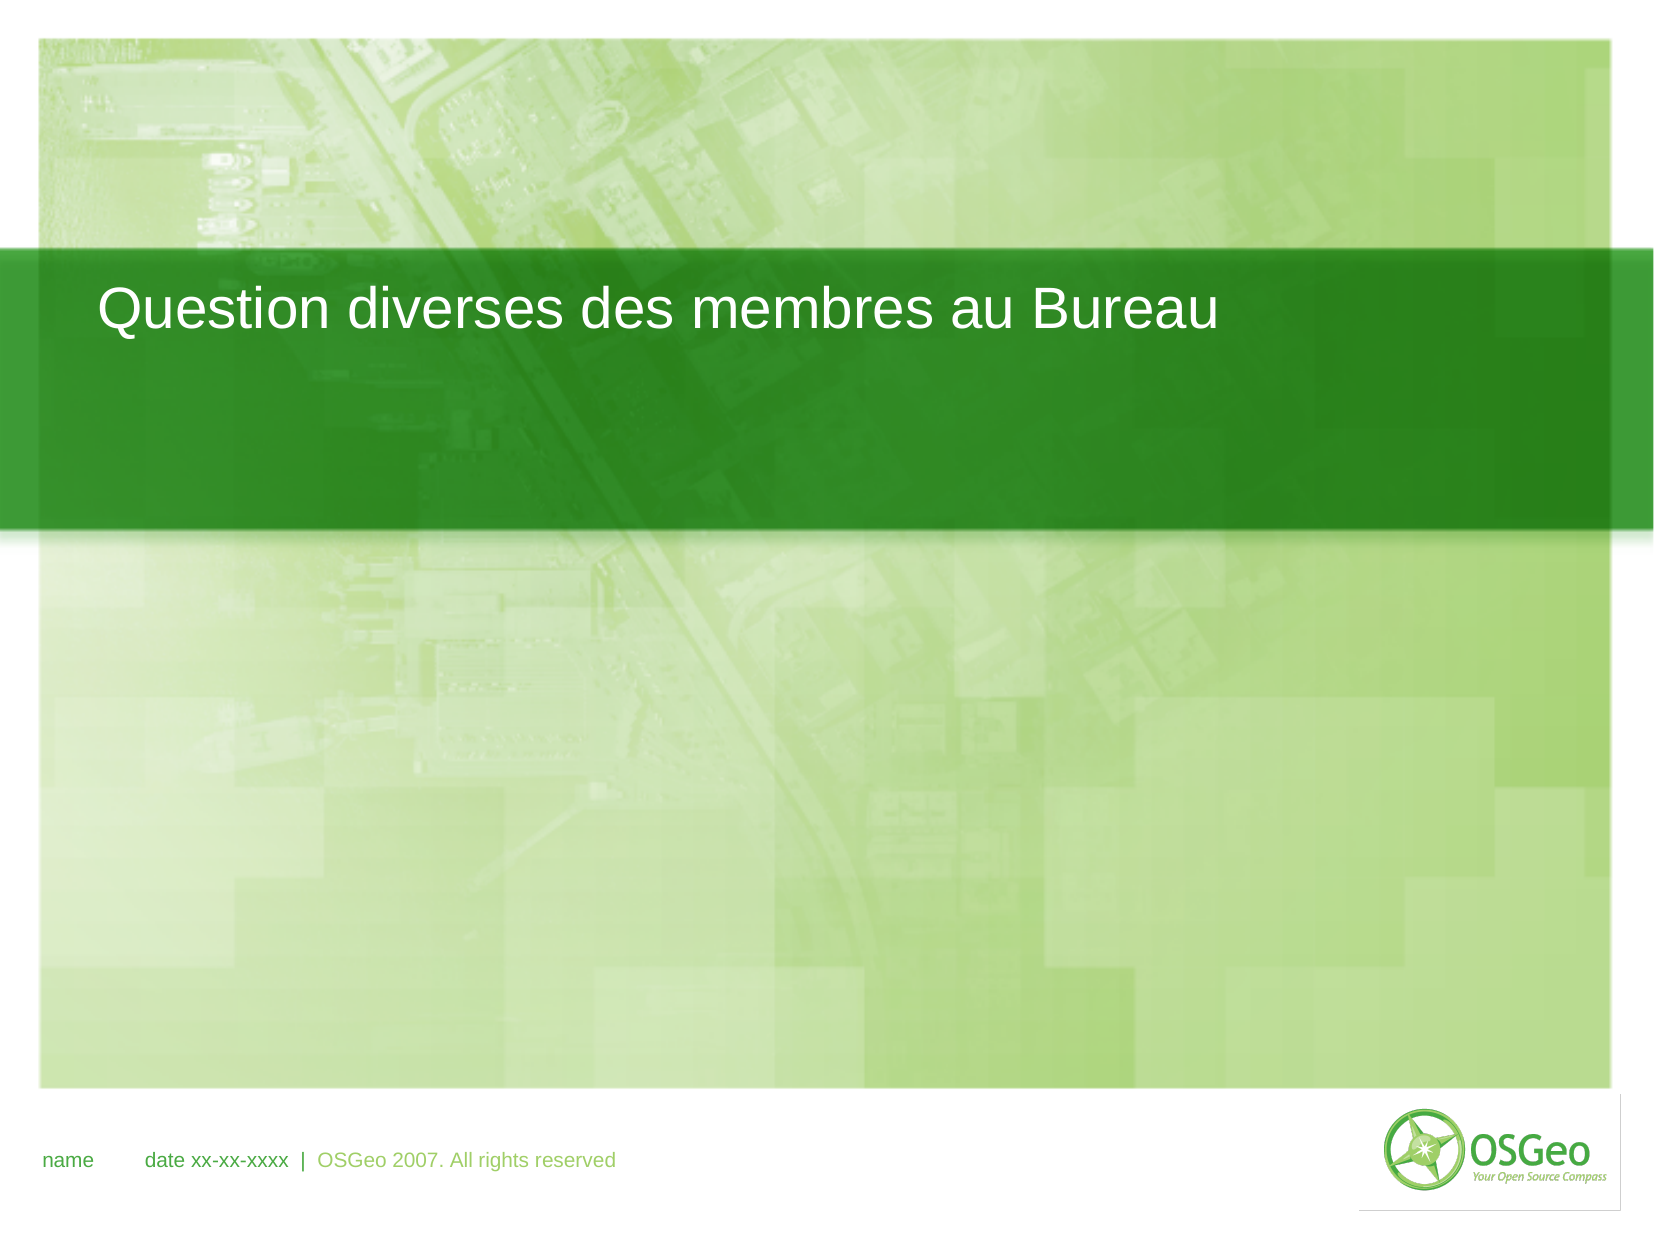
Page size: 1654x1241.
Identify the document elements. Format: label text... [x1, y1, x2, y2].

picture [0, 1, 1654, 1241]
text_box Question diverses des membres au Bureau [82, 268, 1530, 476]
